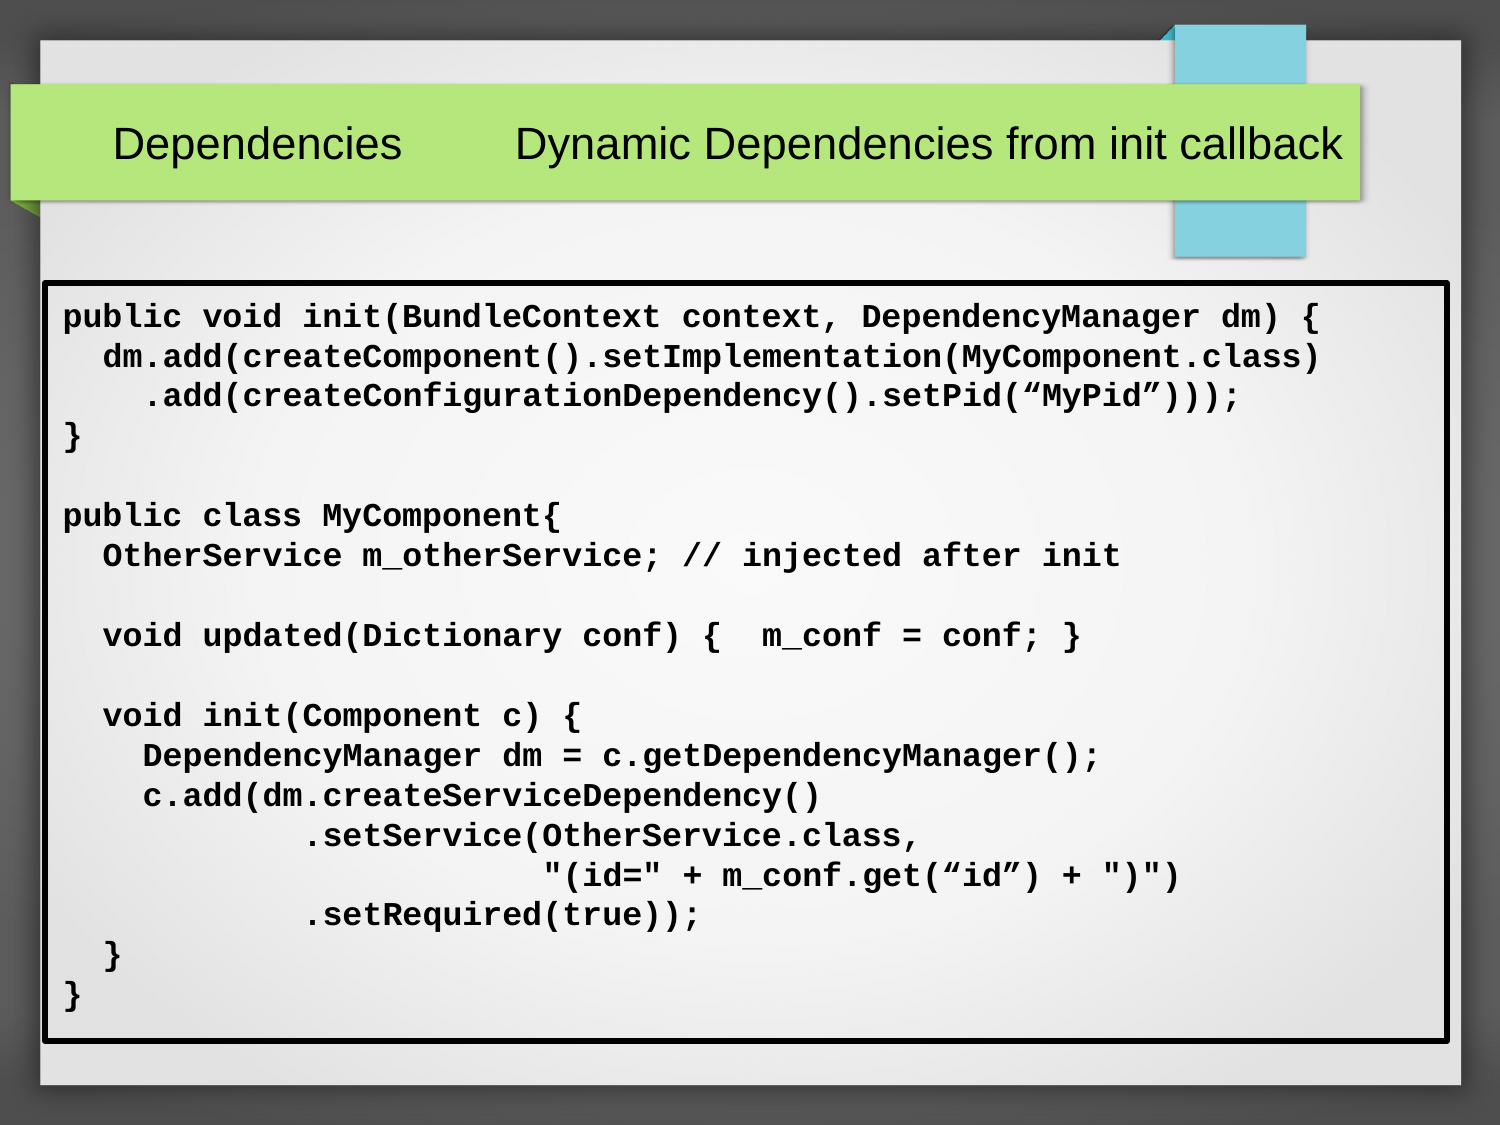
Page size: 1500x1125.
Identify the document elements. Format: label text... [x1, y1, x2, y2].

picture [0, 0, 1500, 1125]
text_box public void init(BundleContext context, DependencyManager dm) { dm.add(createComponent().setImplementation(MyComponent.class) .add(createConfigurationDependency().setPid(“MyPid”))); } public class MyComponent{ OtherService m_otherService; // injected after init void updated(Dictionary conf) { m_conf = conf; } void init(Component c) { DependencyManager dm = c.getDependencyManager(); c.add(dm.createServiceDependency() .setService(OtherService.class, "(id=" + m_conf.get(“id”) + ")") .setRequired(true)); } } [45, 283, 1448, 1041]
title Dependencies Dynamic Dependencies from init callback [112, 57, 1388, 230]
